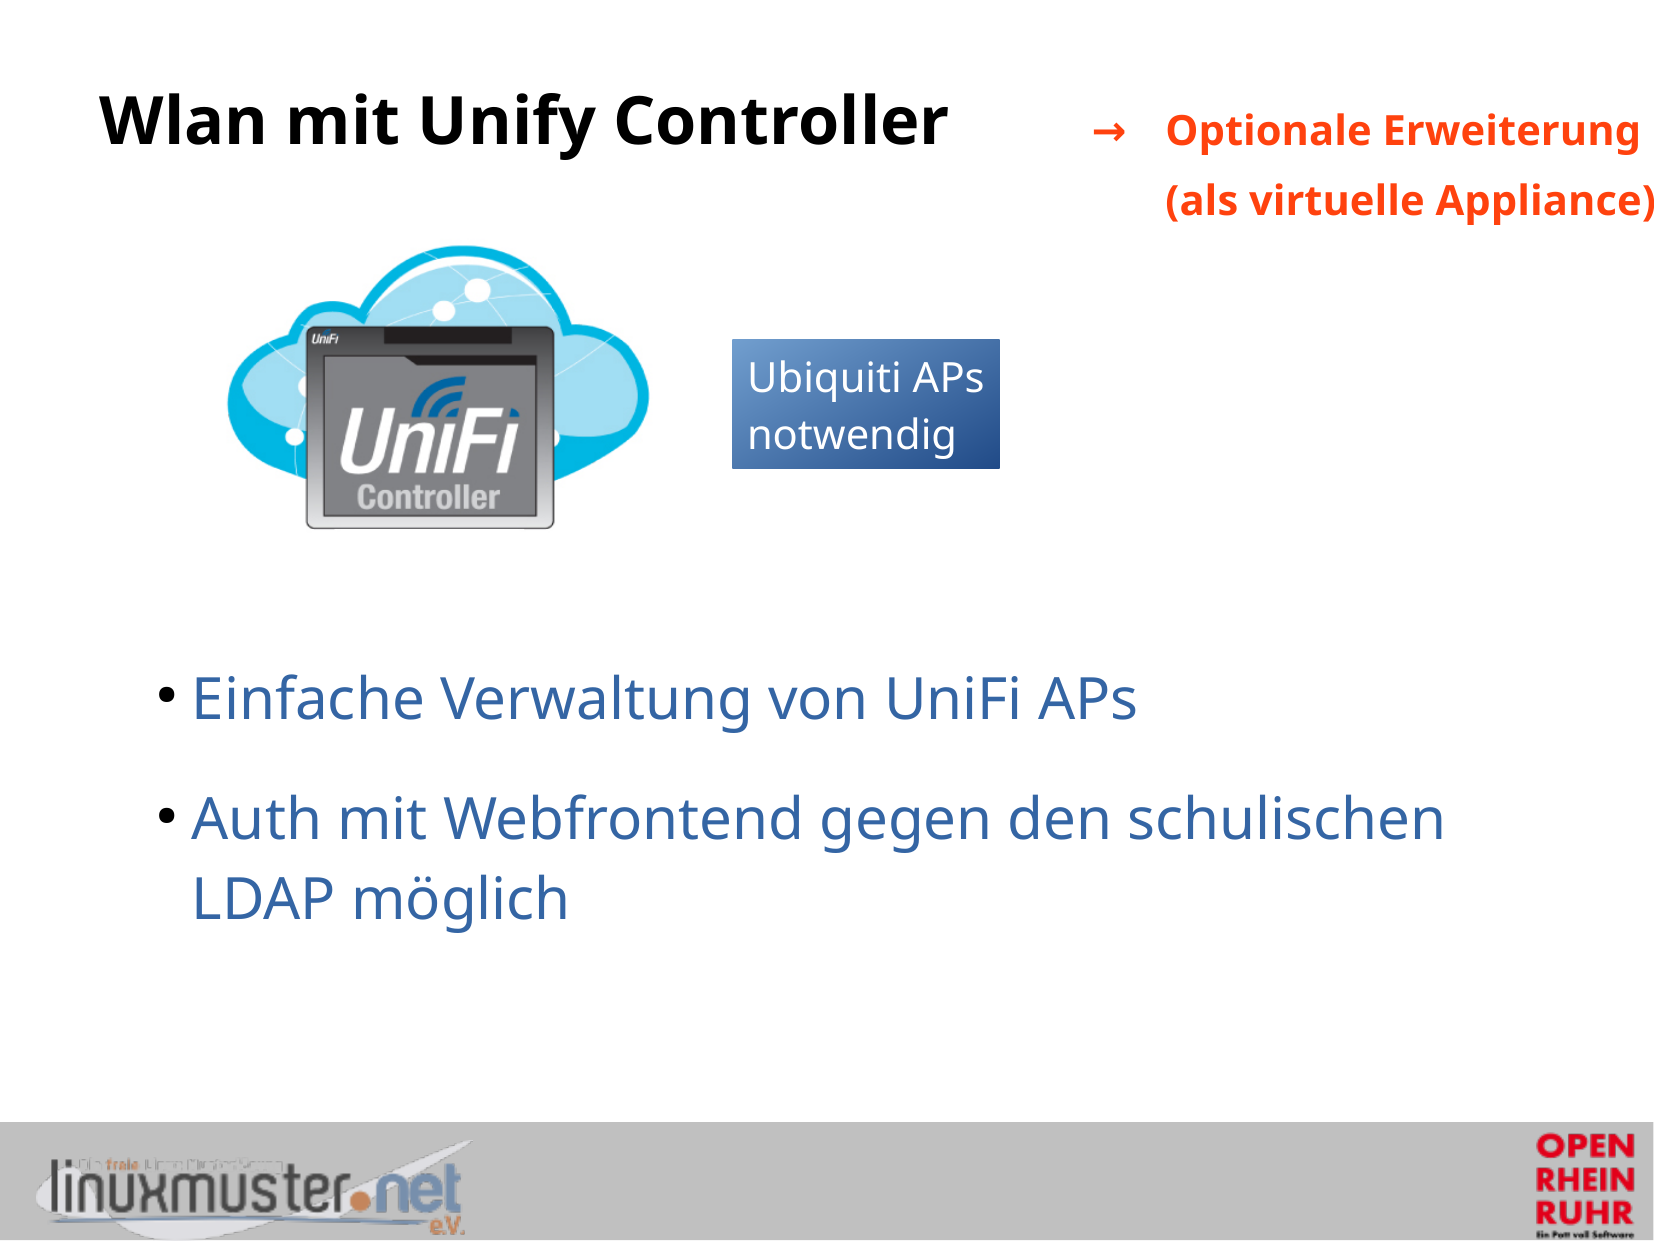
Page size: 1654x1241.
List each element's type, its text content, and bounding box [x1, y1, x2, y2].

picture [82, 189, 807, 650]
text_box Einfache Verwaltung von UniFi APs Auth mit Webfrontend gegen den schulischen LDAP möglich [141, 649, 1512, 926]
picture [36, 1140, 473, 1241]
text_box → Optionale Erweiterung (als virtuelle Appliance) [1076, 49, 1654, 205]
title Wlan mit Unify Controller [82, 49, 1076, 189]
picture [1535, 1131, 1636, 1241]
text_box Ubiquiti APs notwendig [732, 339, 994, 449]
